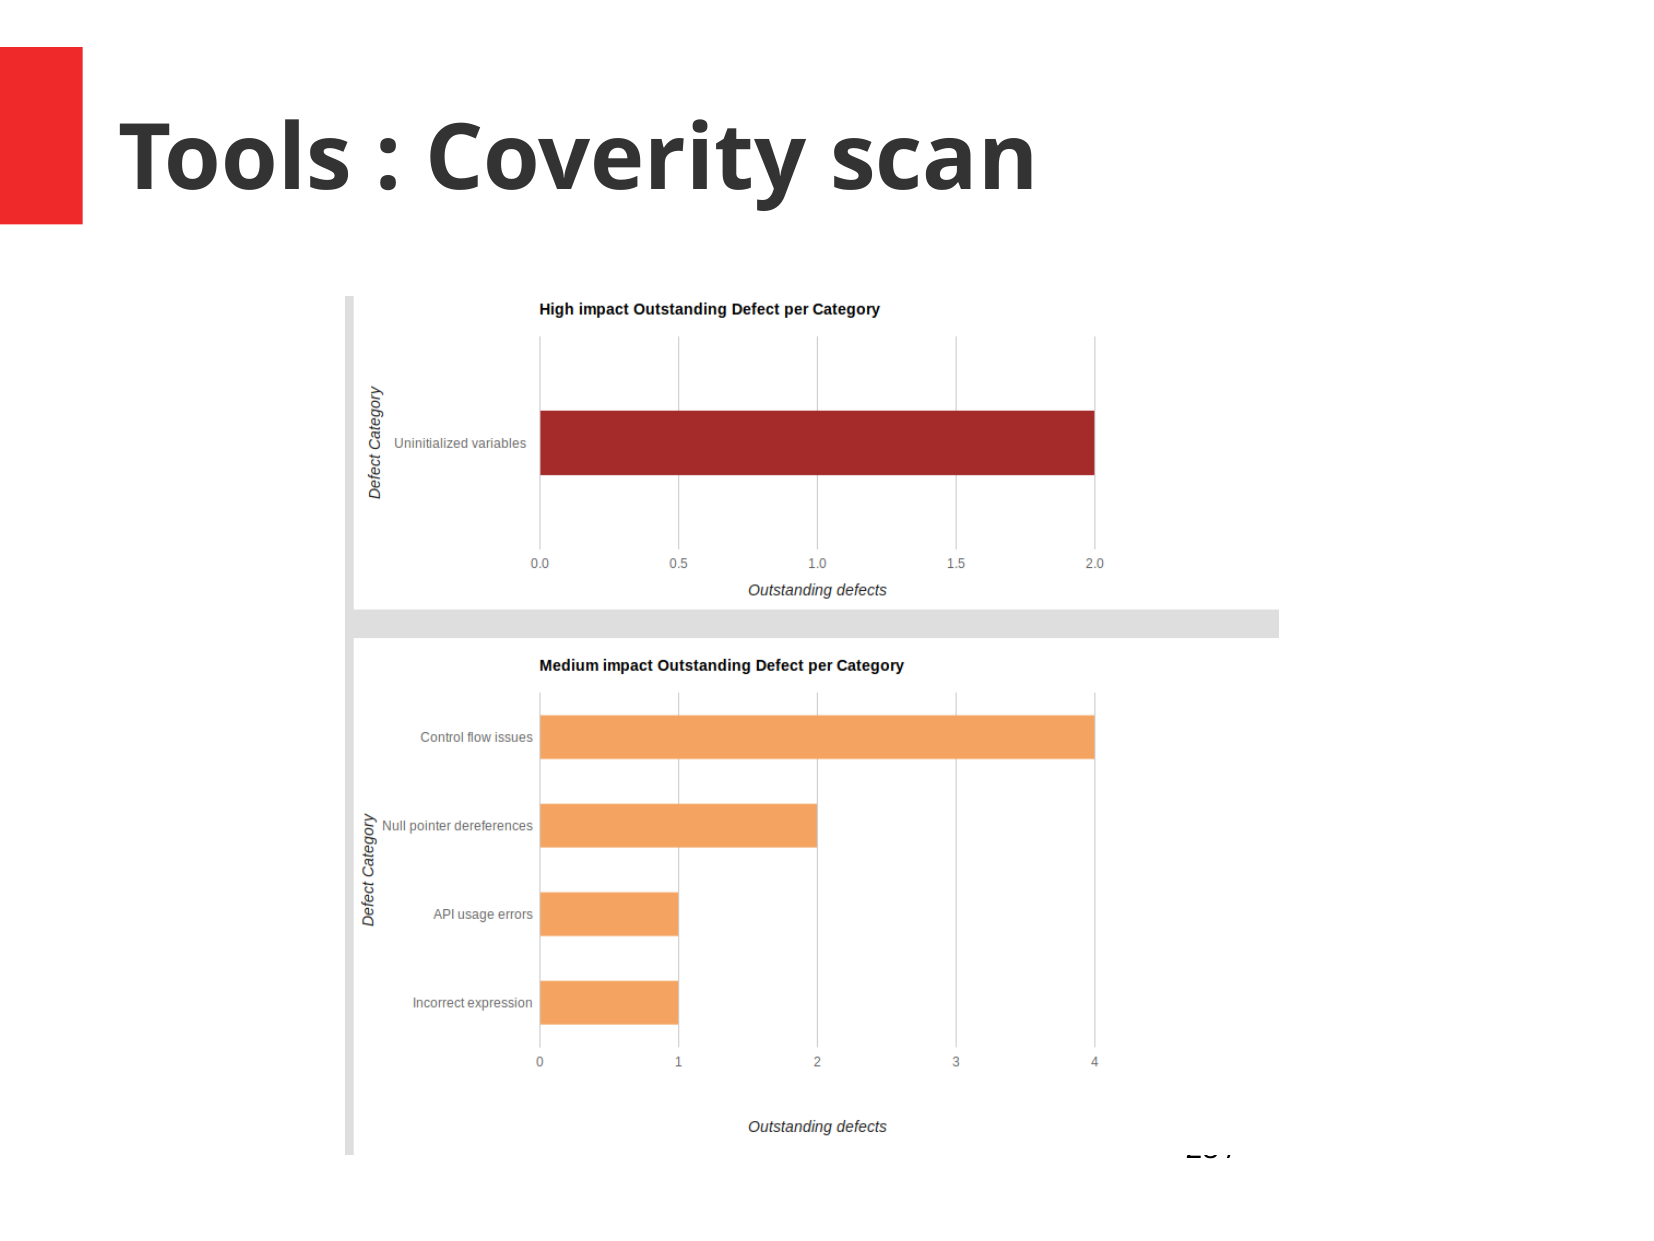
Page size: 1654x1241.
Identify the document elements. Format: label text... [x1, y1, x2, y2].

picture [345, 296, 1279, 1156]
title Tools : Coverity scan [118, 49, 1571, 257]
text_box / [1185, 1129, 1571, 1216]
